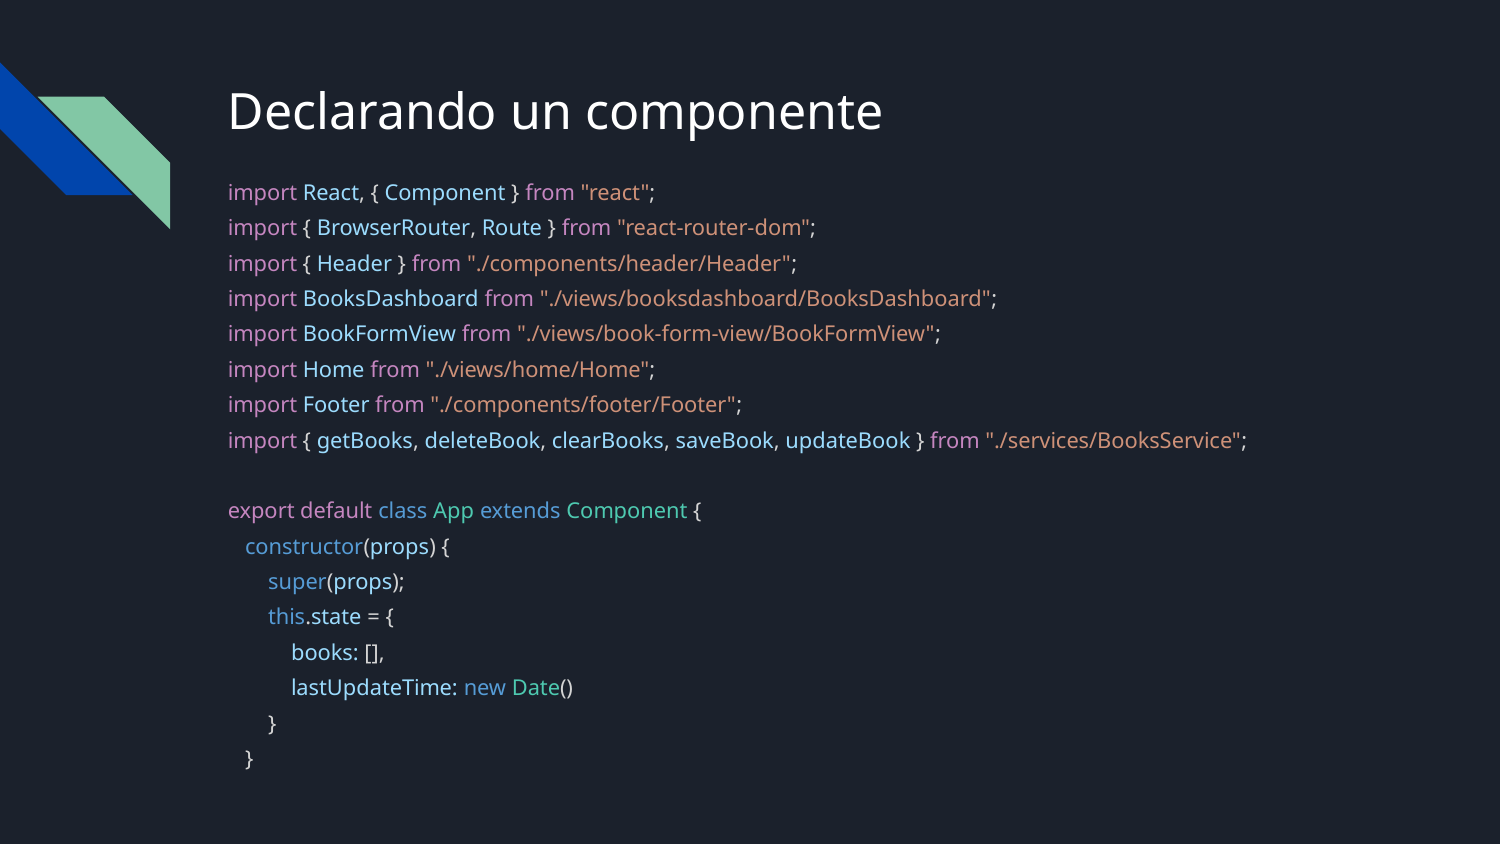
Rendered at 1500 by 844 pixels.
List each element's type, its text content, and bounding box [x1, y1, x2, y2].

list import React, { Component } from "react"; import { BrowserRouter, Route } from "react-router-dom"; import { Header } from "./components/header/Header"; import BooksDashboard from "./views/booksdashboard/BooksDashboard"; import BookFormView from "./views/book-form-view/BookFormView"; import Home from "./views/home/Home"; import Footer from "./components/footer/Footer"; import { getBooks, deleteBook, clearBooks, saveBook, updateBook } from "./services/BooksService"; export default class App extends Component { constructor(props) { super(props); this.state = { books: [], lastUpdateTime: new Date() } } [212, 154, 1368, 823]
title Declarando un componente [212, 64, 1368, 154]
